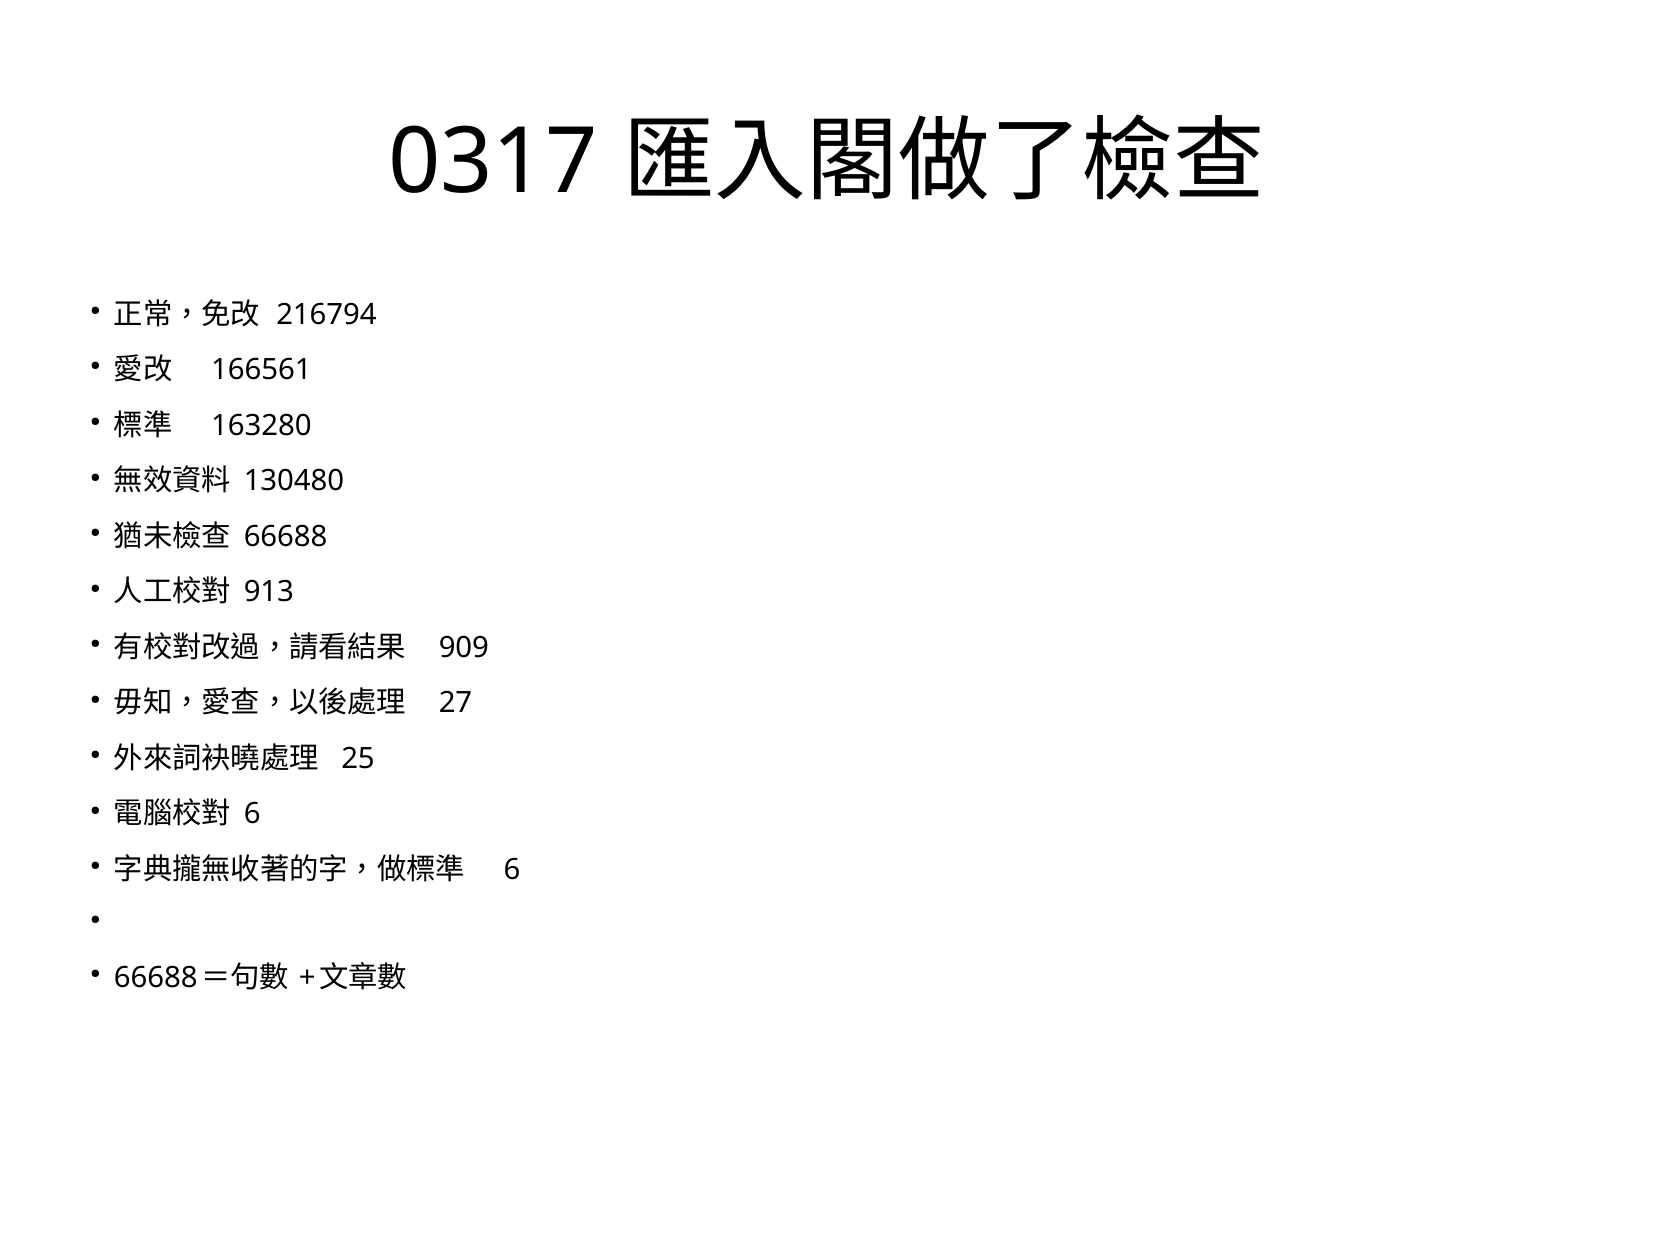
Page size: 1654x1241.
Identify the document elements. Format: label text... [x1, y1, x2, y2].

list 正常，免改 216794 愛改 166561 標準 163280 無效資料 130480 猶未檢查 66688 人工校對 913 有校對改過，請看結果 909 毋知，愛查，以後處理 27 外來詞袂曉處理 25 電腦校對 6 字典攏無收著的字，做標準 6 66688＝句數 +文章數 [82, 290, 1538, 1010]
title 0317匯入閣做了檢查 [82, 49, 1571, 257]
